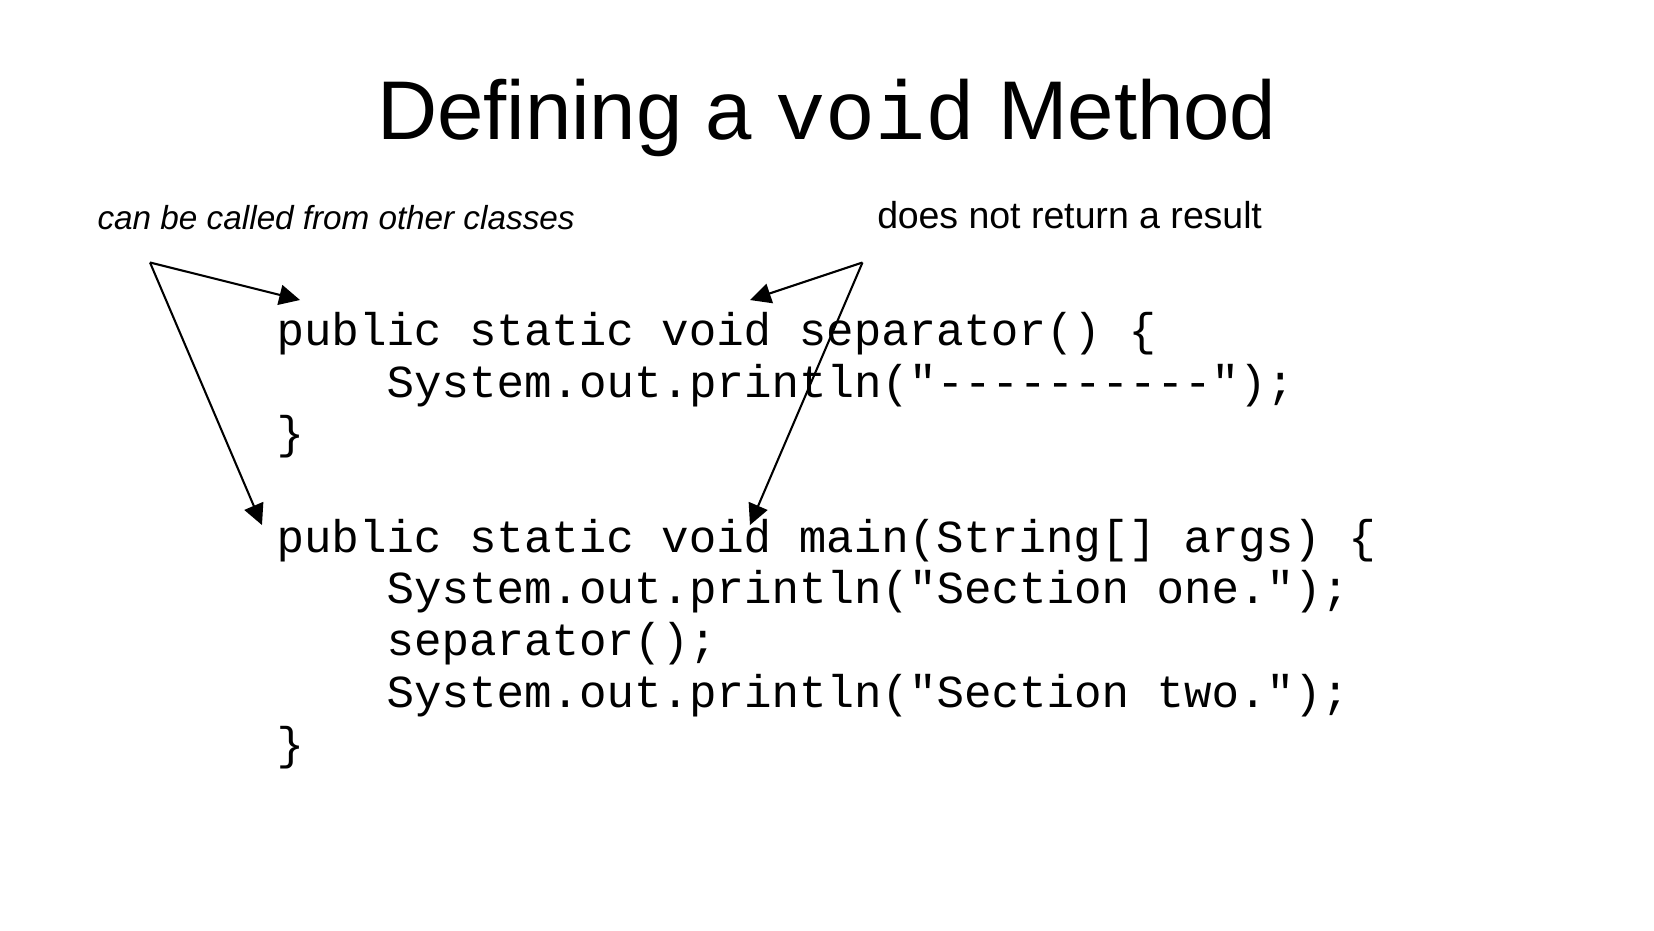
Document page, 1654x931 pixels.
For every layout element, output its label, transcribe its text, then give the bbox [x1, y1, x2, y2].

title Defining a void Method [82, 37, 1571, 193]
text_box can be called from other classes [82, 192, 591, 245]
text_box does not return a result [862, 187, 1278, 245]
text_box public static void separator() { System.out.println("----------"); } public static void main(String[] args) { System.out.println("Section one."); separator(); System.out.println("Section two."); } [261, 300, 1392, 788]
